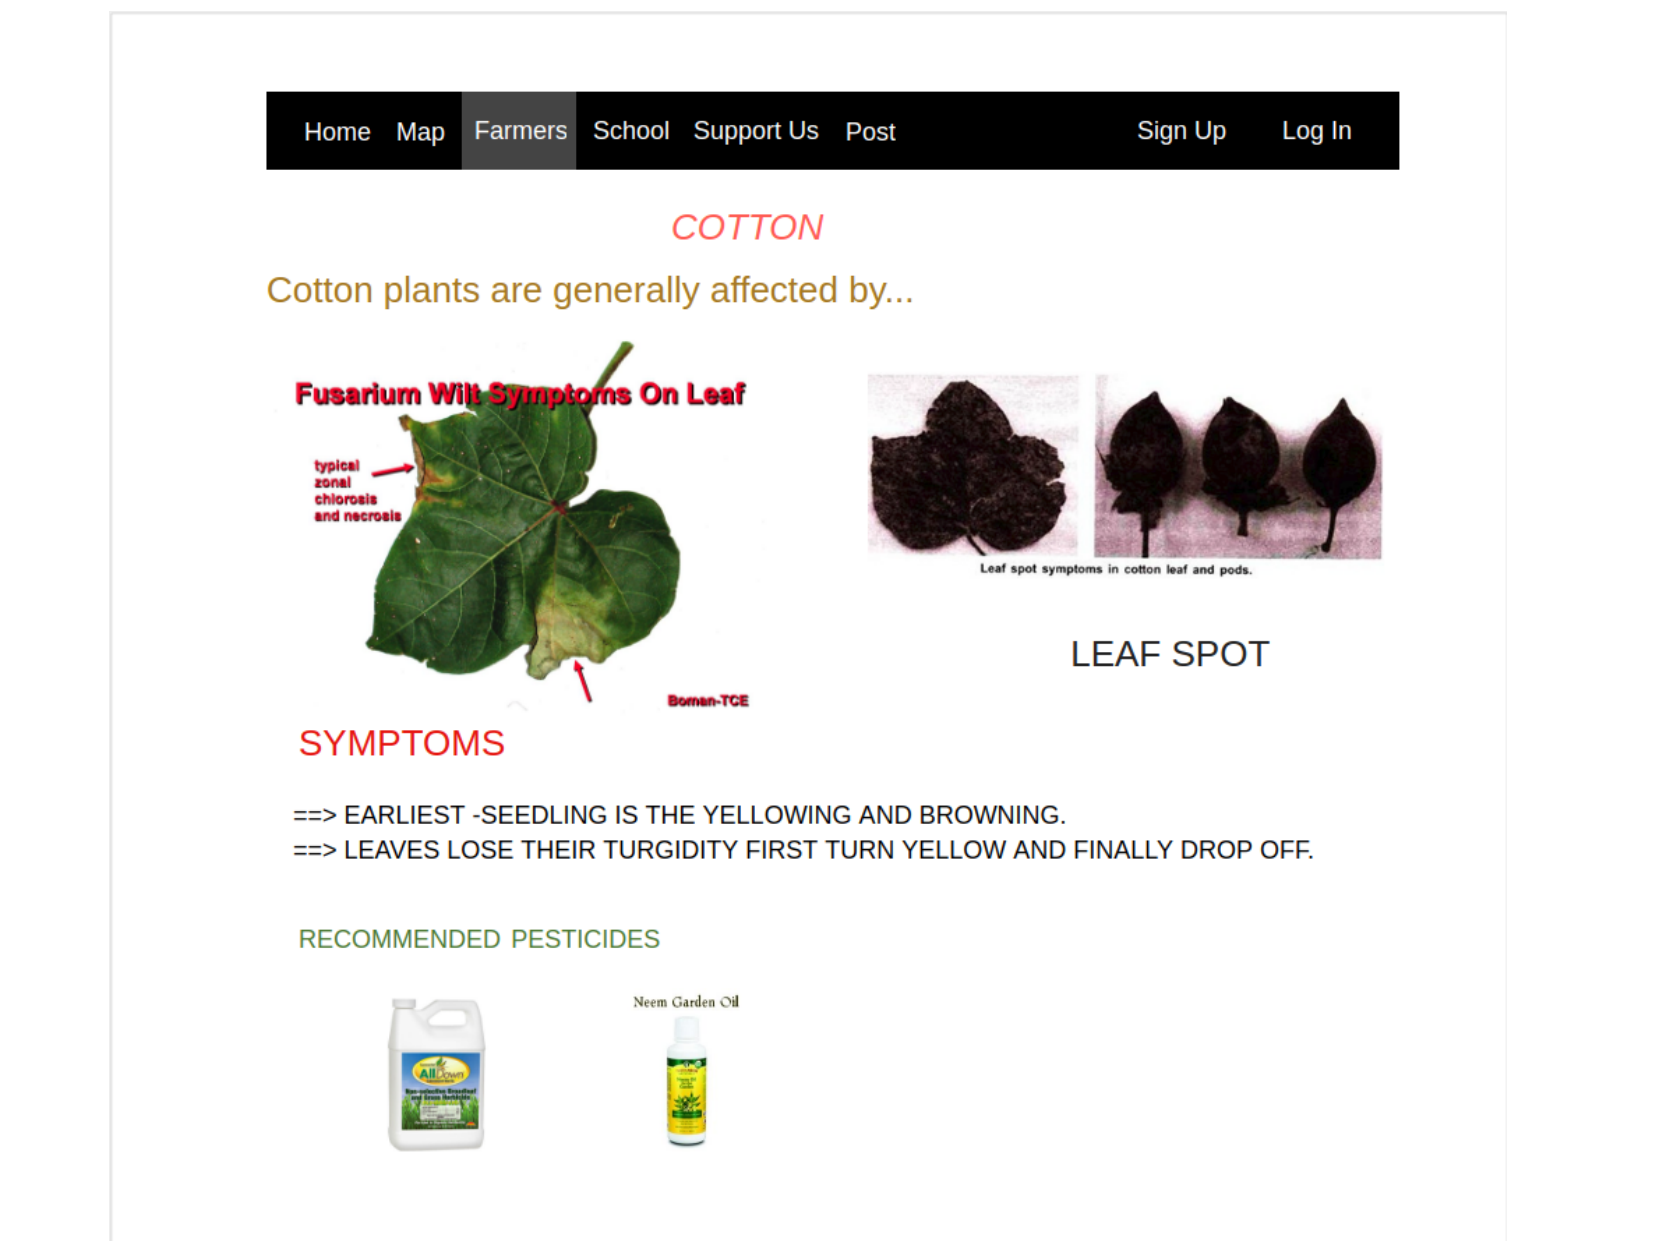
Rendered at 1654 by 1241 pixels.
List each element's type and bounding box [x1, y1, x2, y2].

picture [109, 11, 1507, 1241]
